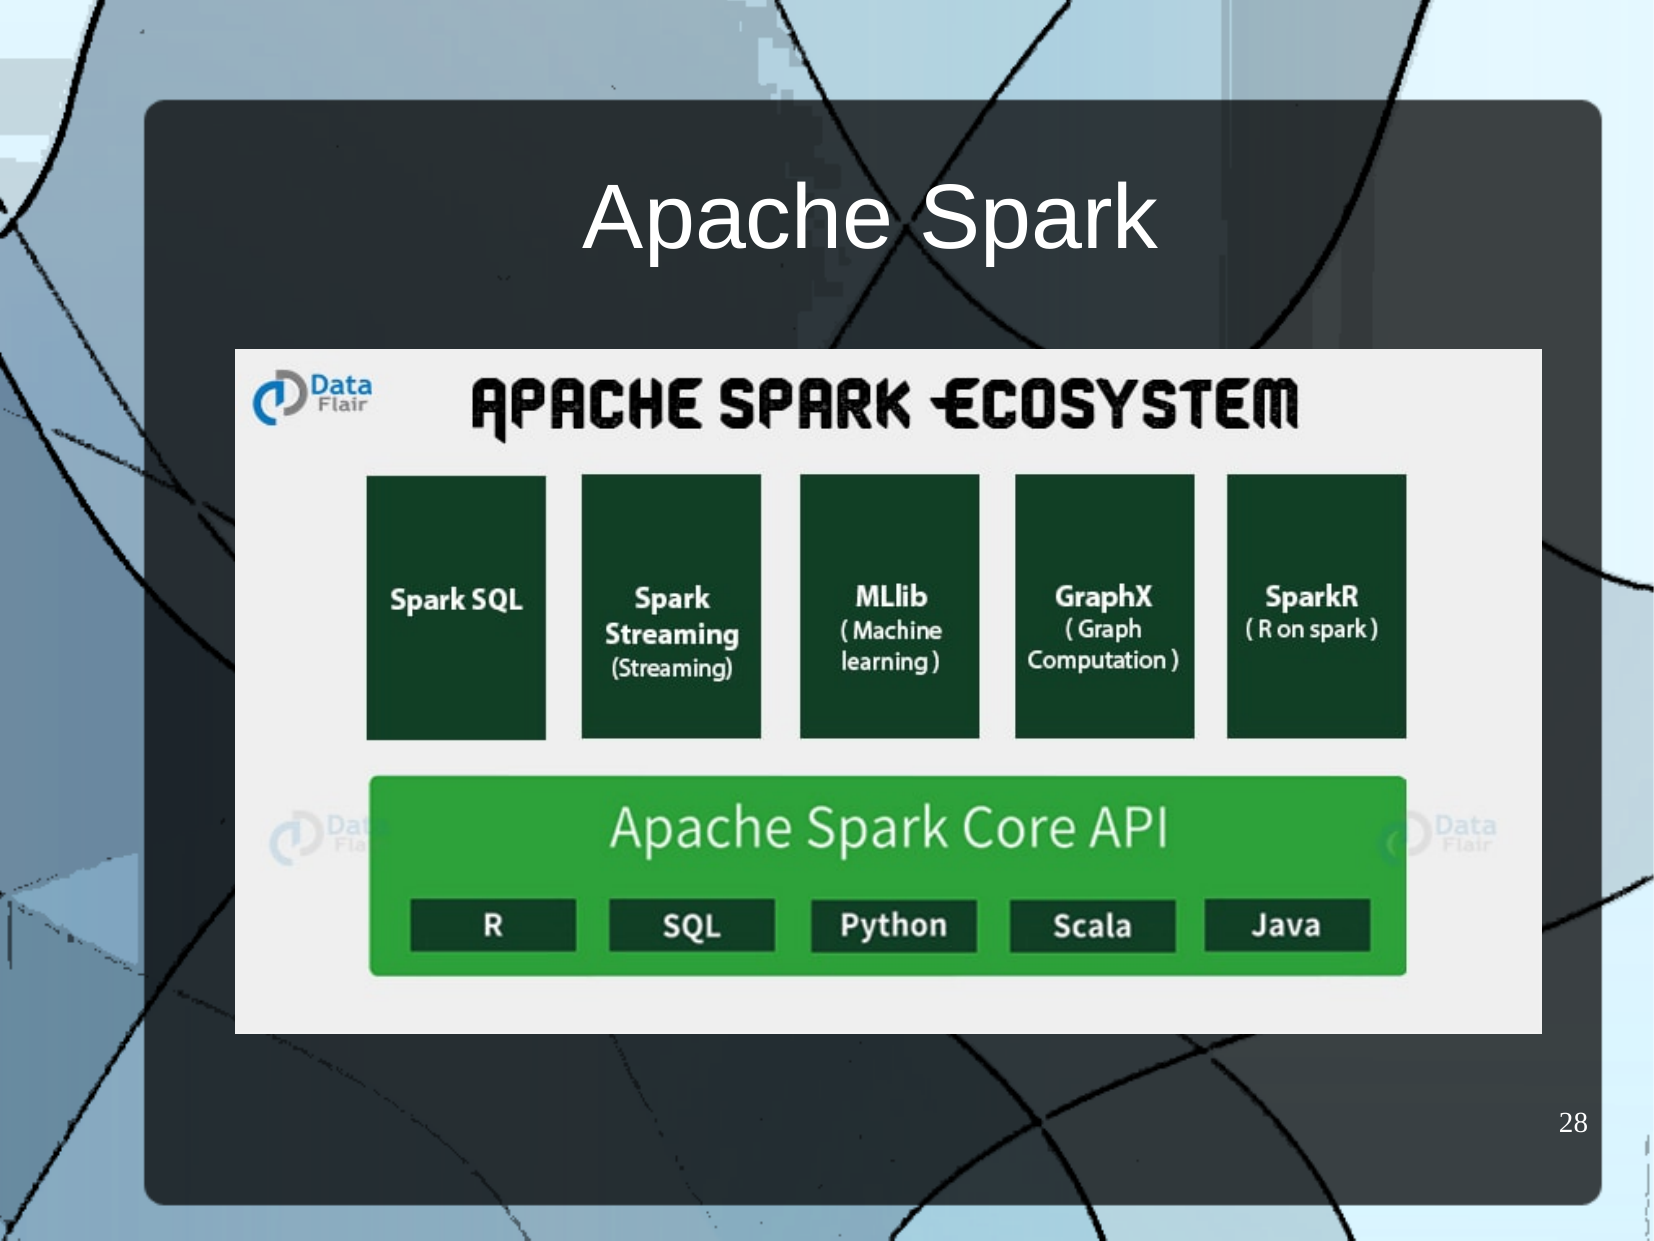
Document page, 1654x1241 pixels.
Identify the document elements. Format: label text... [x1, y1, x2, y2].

title Apache Spark [159, 108, 1583, 325]
picture [0, 0, 1654, 1241]
